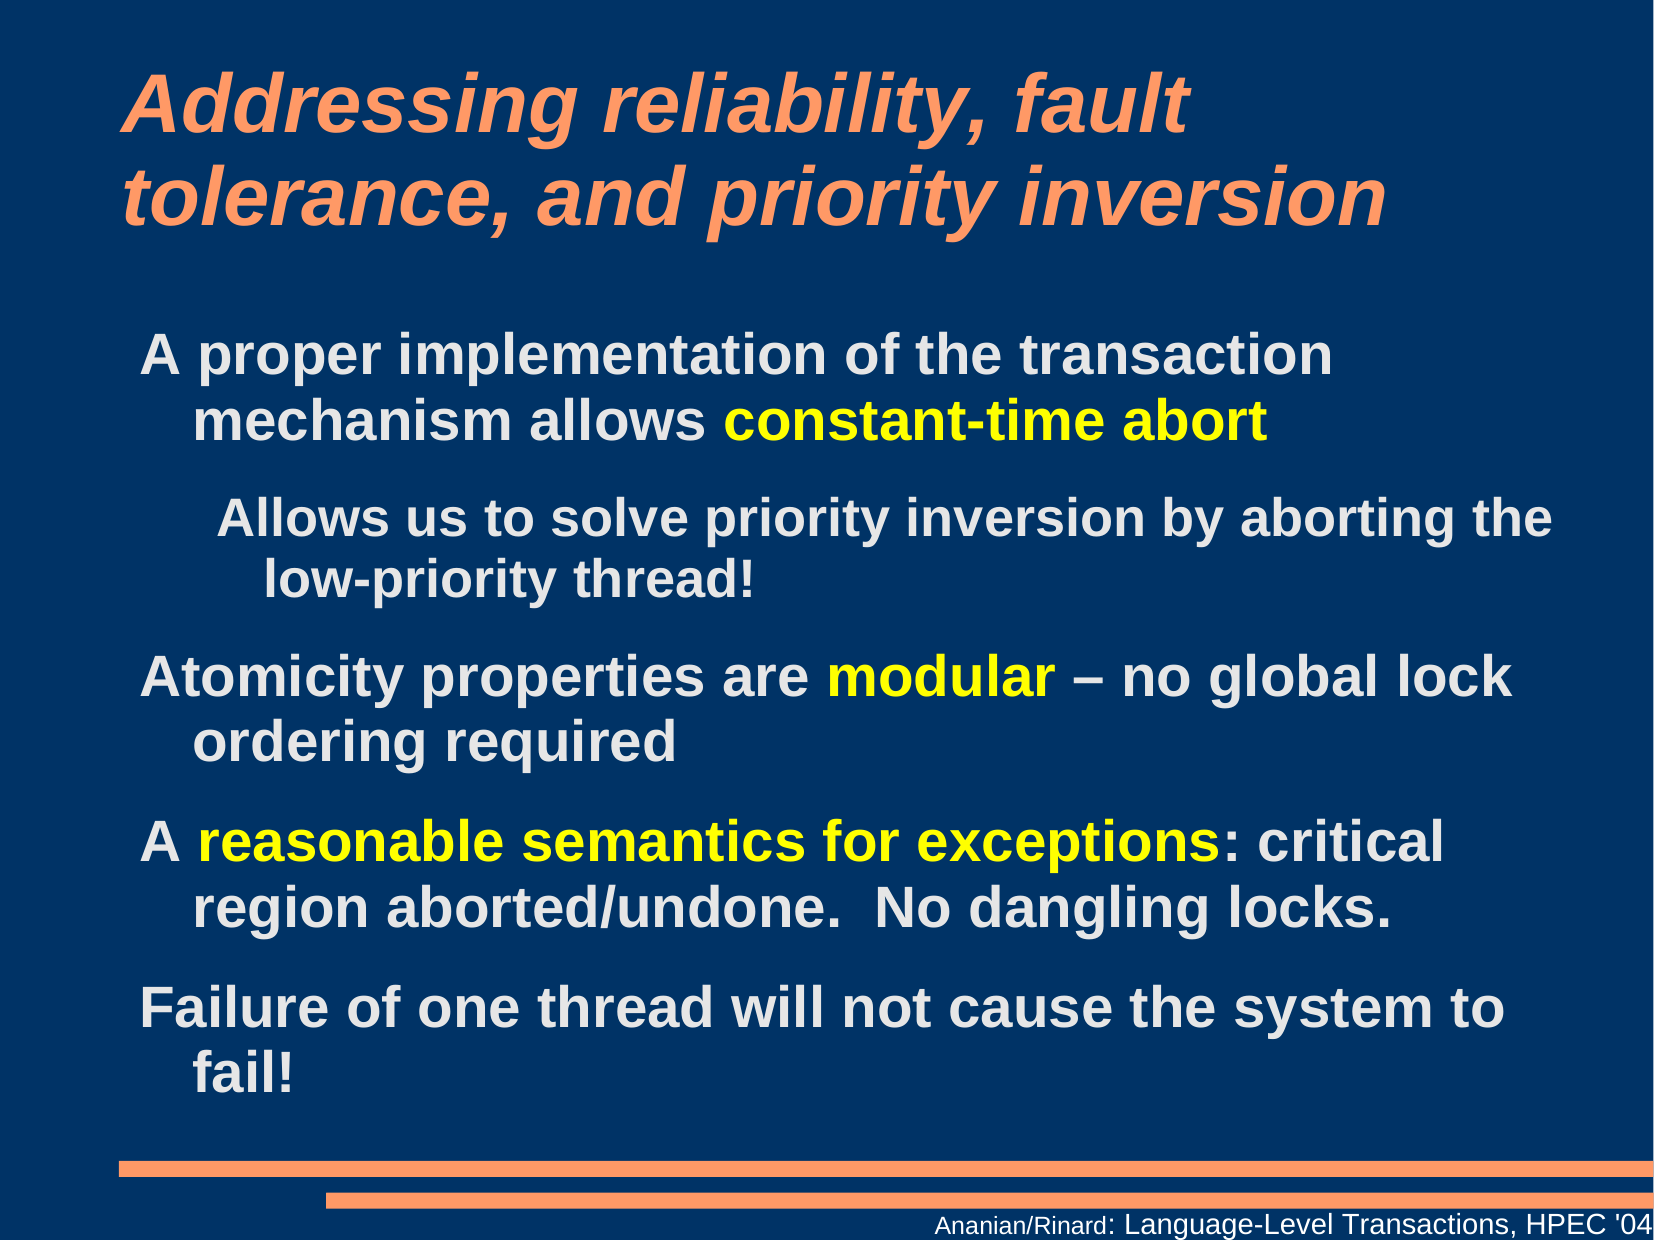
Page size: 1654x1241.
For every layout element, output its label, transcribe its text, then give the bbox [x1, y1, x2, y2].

title Addressing reliability, fault tolerance, and priority inversion [121, 46, 1534, 254]
list A proper implementation of the transaction mechanism allows constant-time abort Allows us to solve priority inversion by aborting the low-priority thread! Atomicity properties are modular – no global lock ordering required A reasonable semantics for exceptions: critical region aborted/undone. No dangling locks. Failure of one thread will not cause the system to fail! [121, 322, 1561, 1133]
